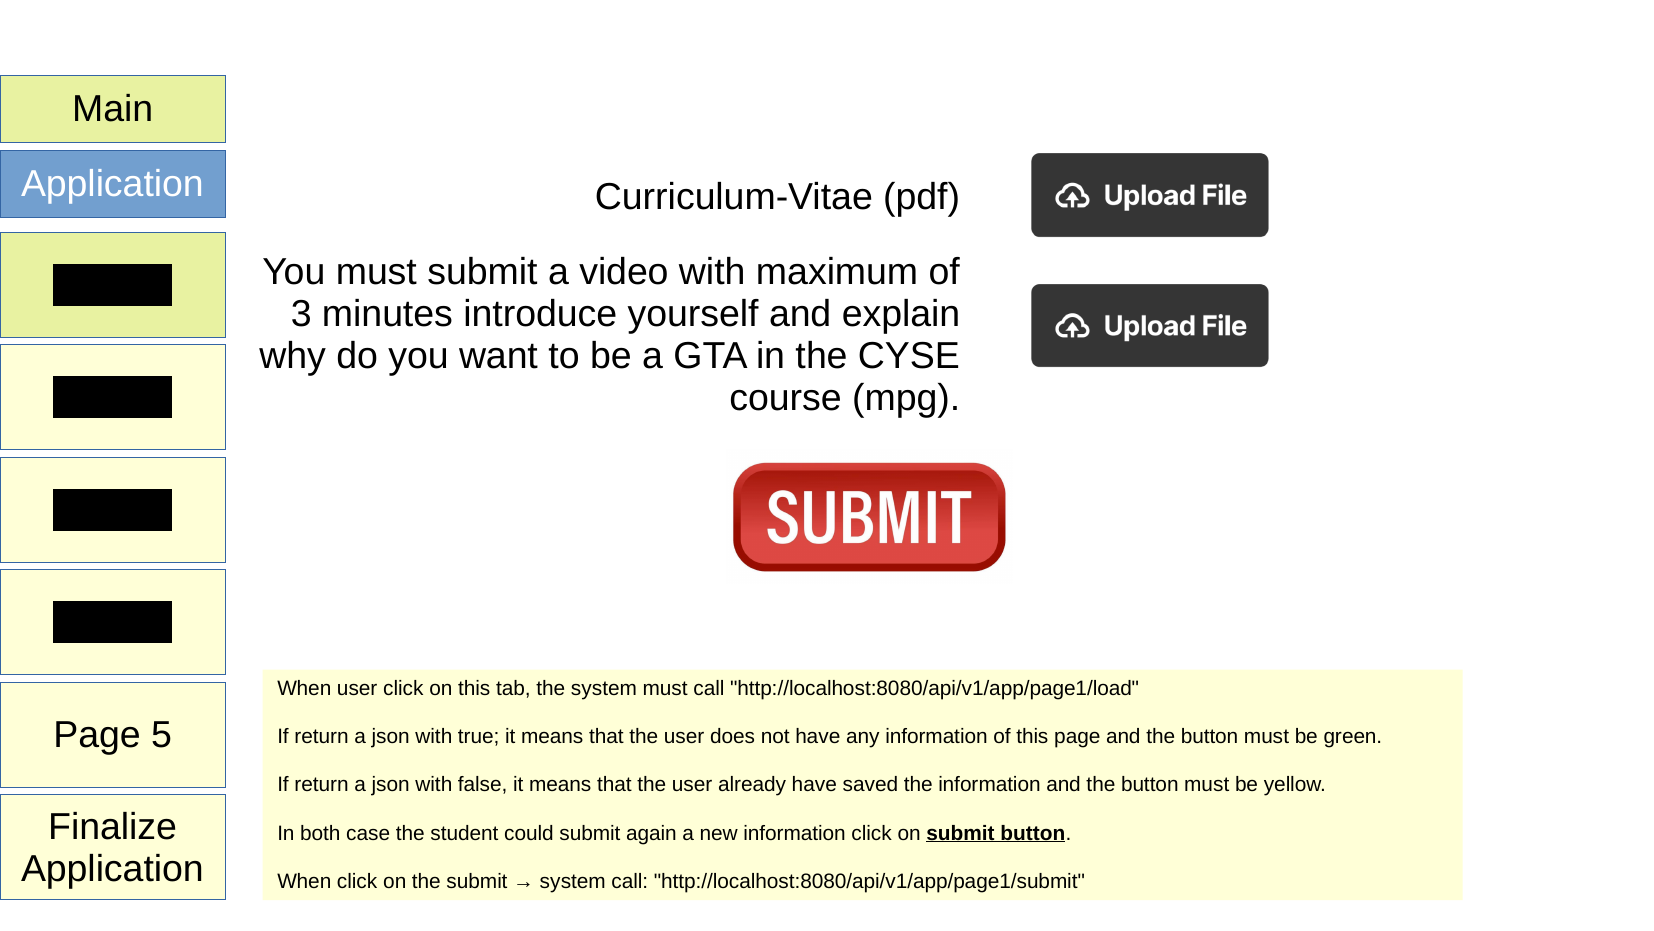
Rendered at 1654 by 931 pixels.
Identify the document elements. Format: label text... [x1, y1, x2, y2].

text_box Page 5 [0, 682, 226, 788]
text_box When user click on this tab, the system must call "http://localhost:8080/api/v1/app/page1/load" If return a json with true; it means that the user does not have any information of this page and the button must be green. If return a json with false, it means that the user already have saved the information and the button must be yellow. In both case the student could submit again a new information click on submit button. When click on the submit → system call: "http://localhost:8080/api/v1/app/page1/submit" [262, 669, 1463, 901]
text_box Page 1 [0, 232, 226, 338]
text_box Page 3 [0, 457, 226, 563]
text_box Finalize Application [0, 794, 226, 900]
text_box You must submit a video with maximum of 3 minutes introduce yourself and explain why do you want to be a GTA in the CYSE course (mpg). [225, 243, 976, 427]
picture [726, 449, 1013, 584]
text_box Curriculum-Vitae (pdf) [562, 168, 976, 243]
picture [1030, 149, 1276, 244]
text_box Application [0, 150, 226, 218]
text_box Main [0, 75, 226, 143]
text_box Page 4 [0, 569, 226, 675]
picture [1030, 280, 1276, 374]
text_box Page 2 [0, 344, 226, 450]
